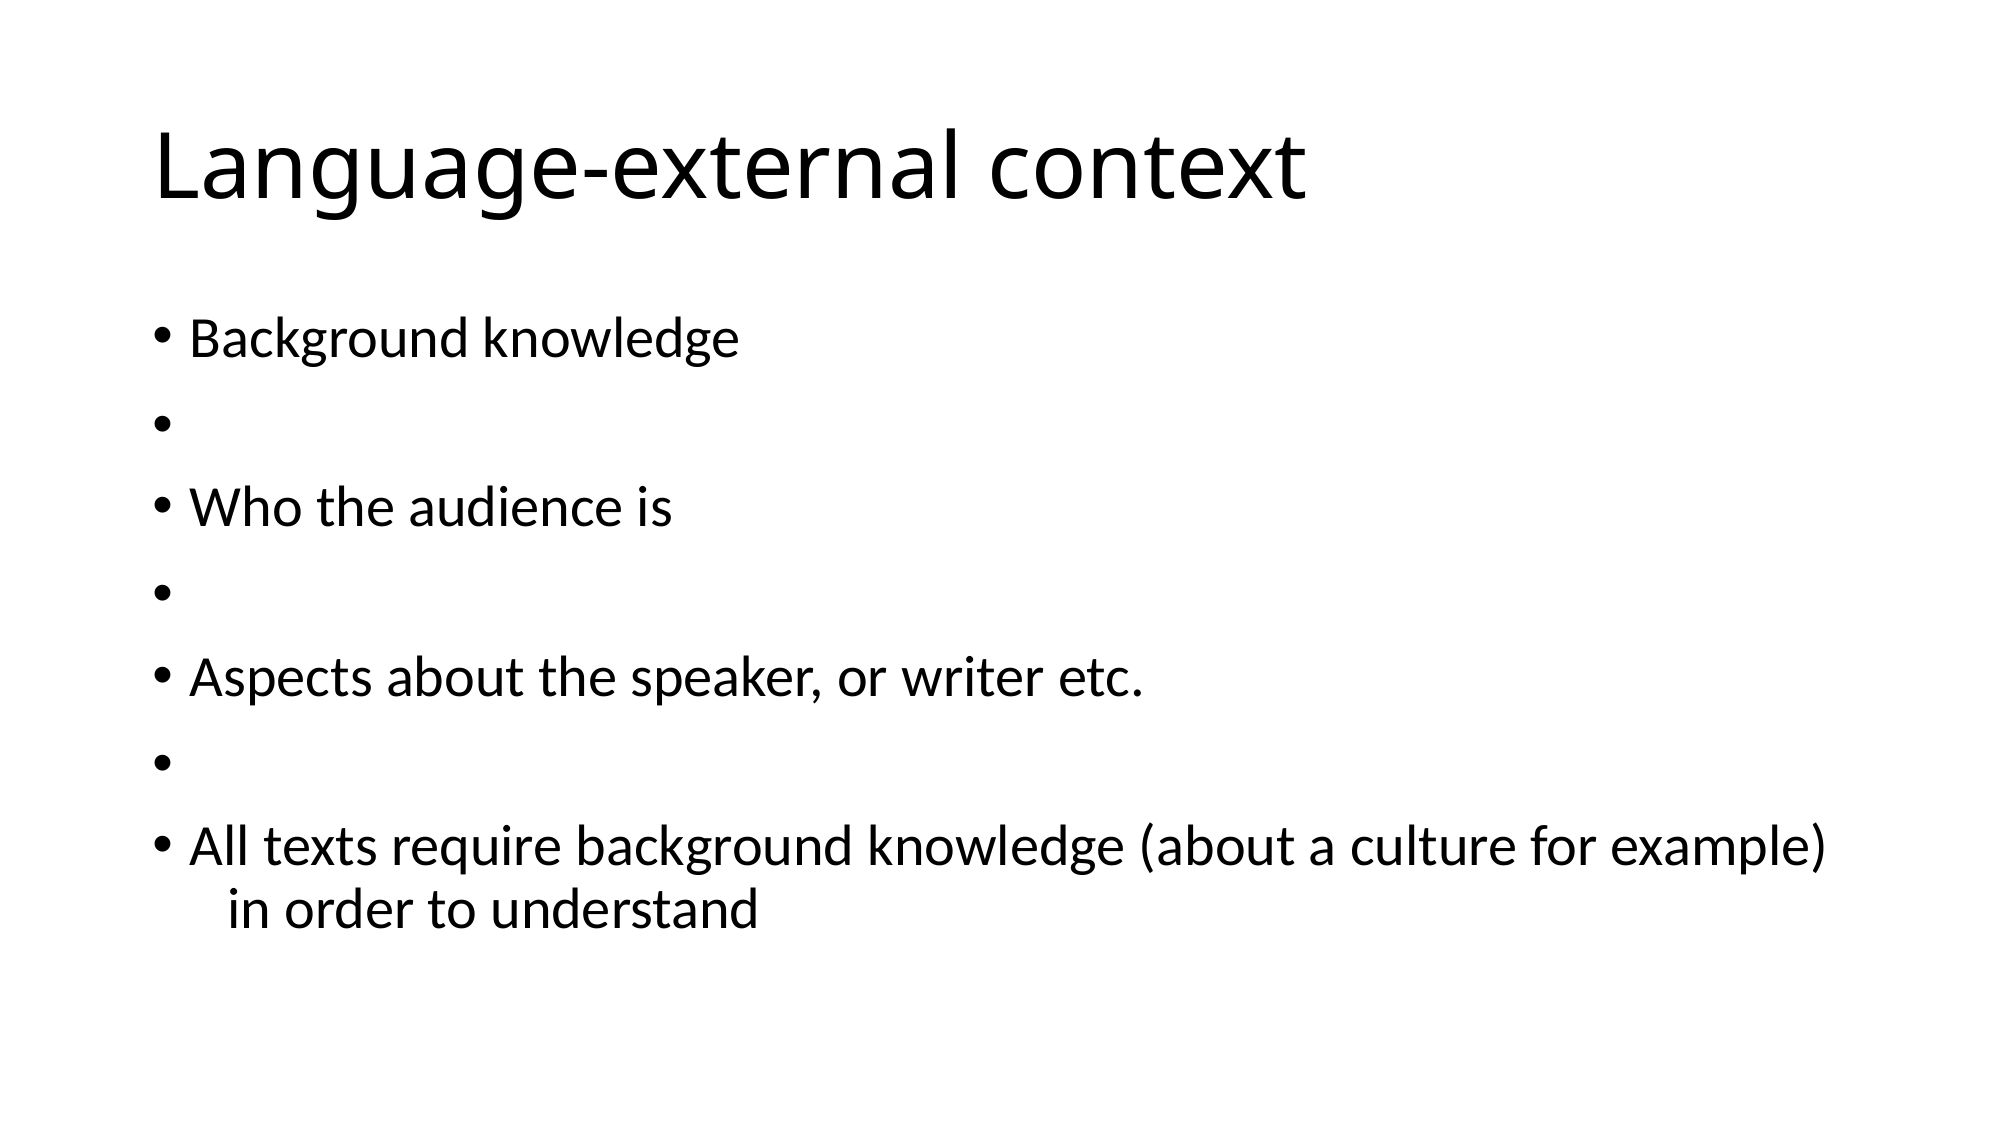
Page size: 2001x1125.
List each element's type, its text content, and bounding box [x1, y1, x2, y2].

list Background knowledge Who the audience is Aspects about the speaker, or writer etc. All texts require background knowledge (about a culture for example) in order to understand [137, 299, 1863, 1014]
title Language-external context [137, 59, 1863, 278]
